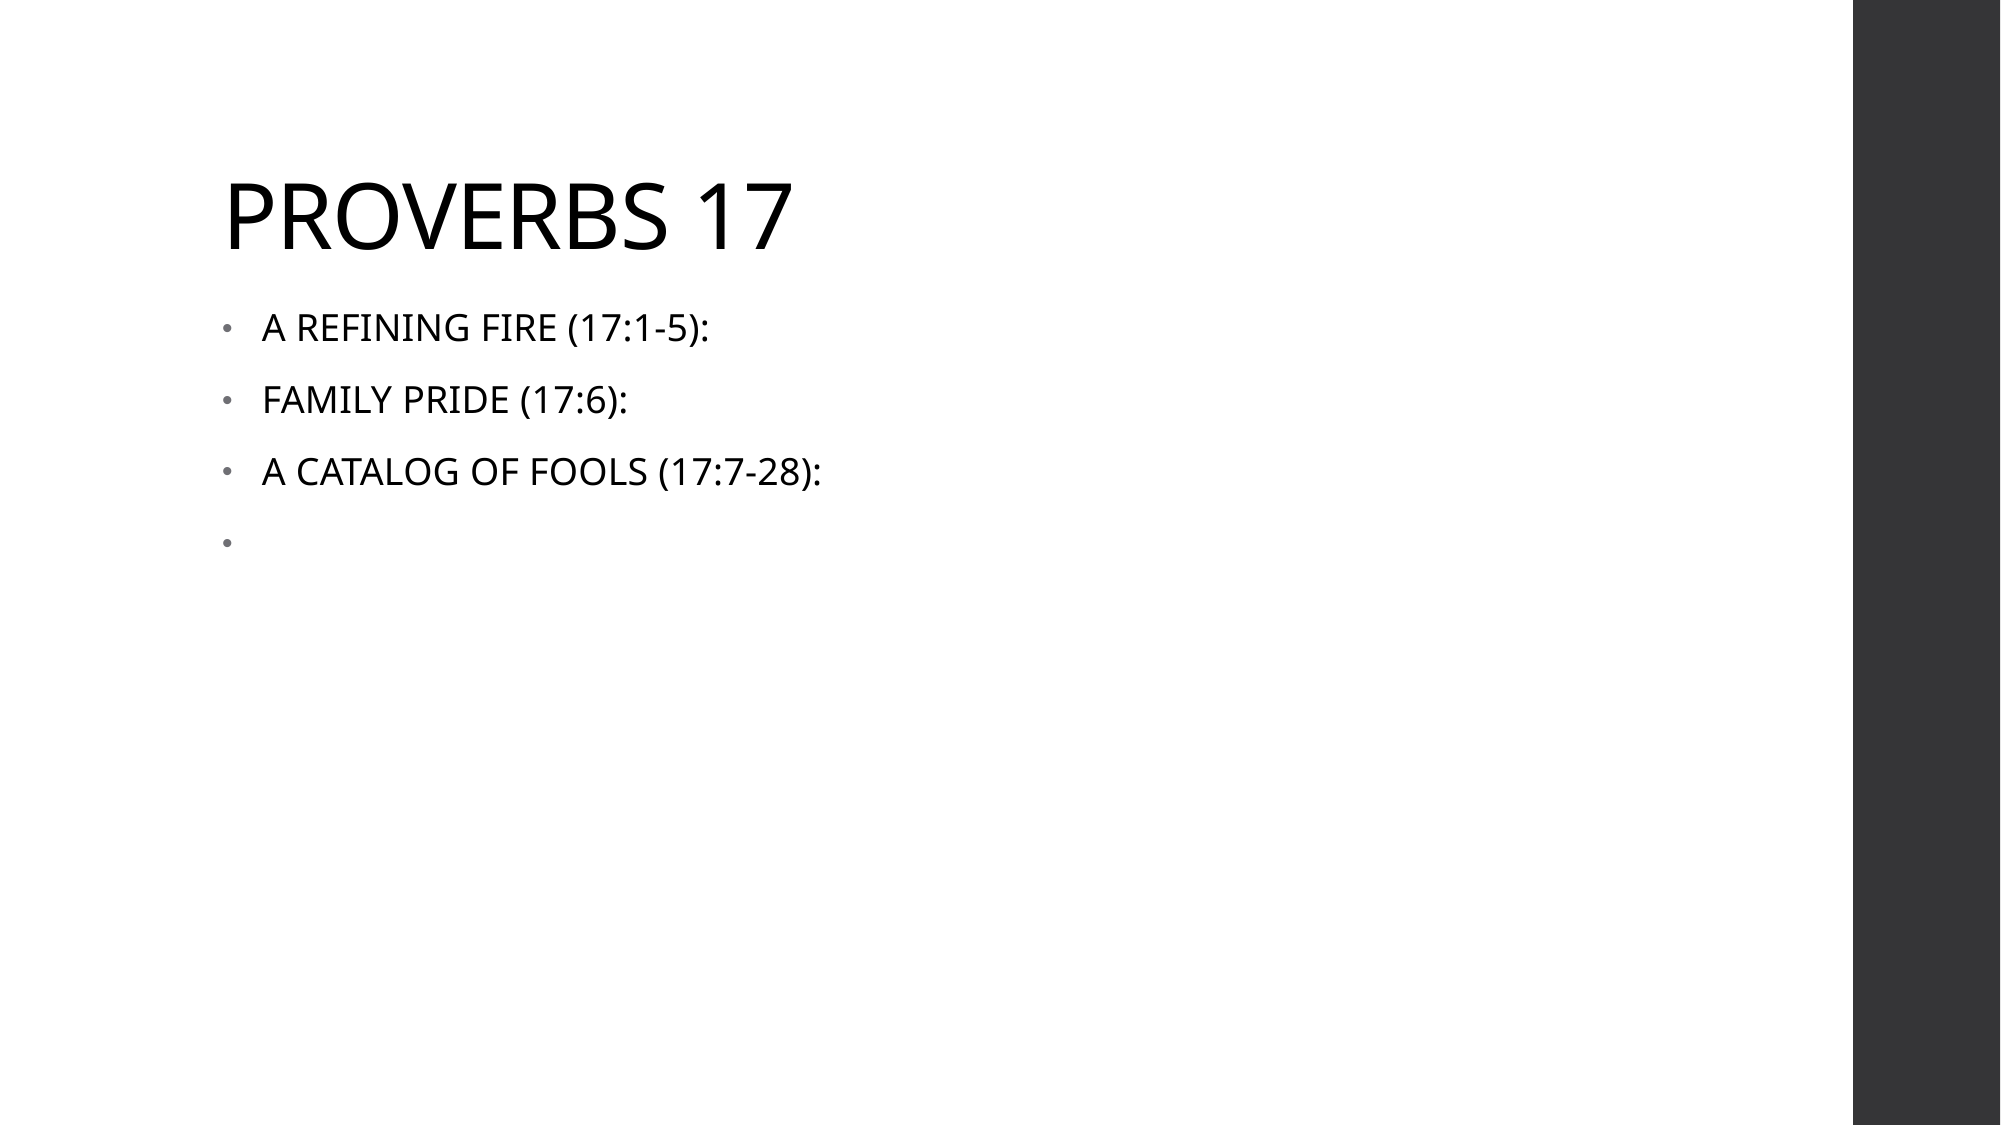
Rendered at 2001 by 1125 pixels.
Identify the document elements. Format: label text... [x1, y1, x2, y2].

list A REFINING FIRE (17:1-5): FAMILY PRIDE (17:6): A CATALOG OF FOOLS (17:7-28): [206, 299, 1617, 1014]
title PROVERBS 17 [206, 60, 1797, 278]
